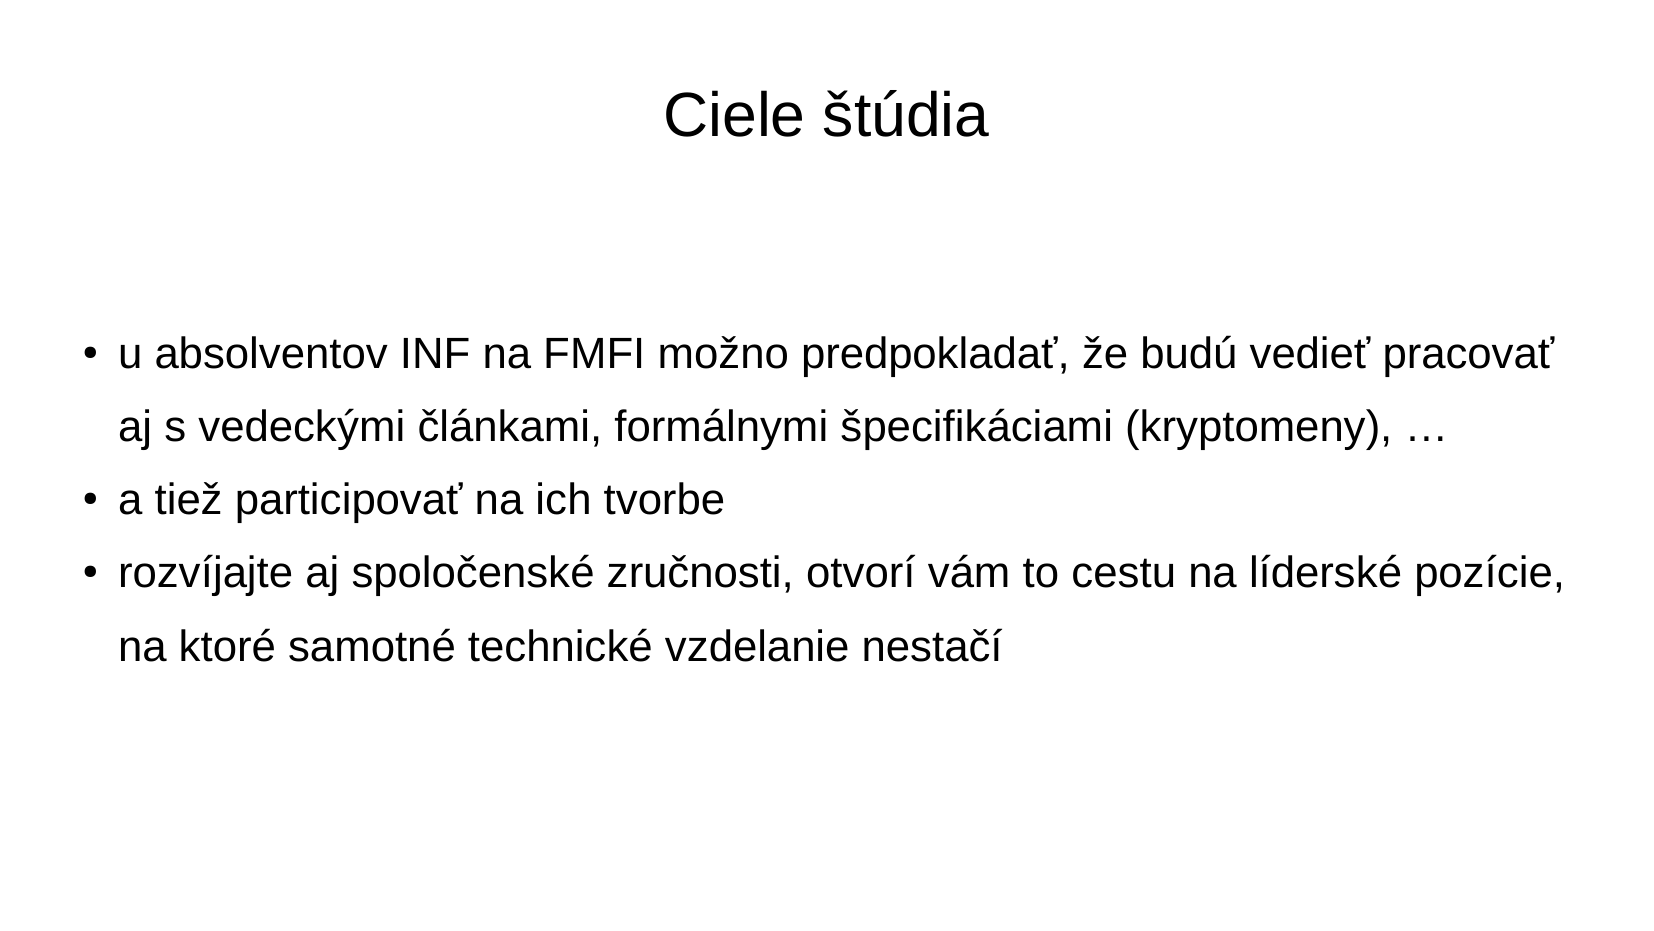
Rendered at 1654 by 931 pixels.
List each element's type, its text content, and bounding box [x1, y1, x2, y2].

subtitle u absolventov INF na FMFI možno predpokladať, že budú vedieť pracovať aj s vedeckými článkami, formálnymi špecifikáciami (kryptomeny), … a tiež participovať na ich tvorbe rozvíjajte aj spoločenské zručnosti, otvorí vám to cestu na líderské pozície, na ktoré samotné technické vzdelanie nestačí [82, 217, 1571, 758]
title Ciele štúdia [82, 37, 1571, 193]
